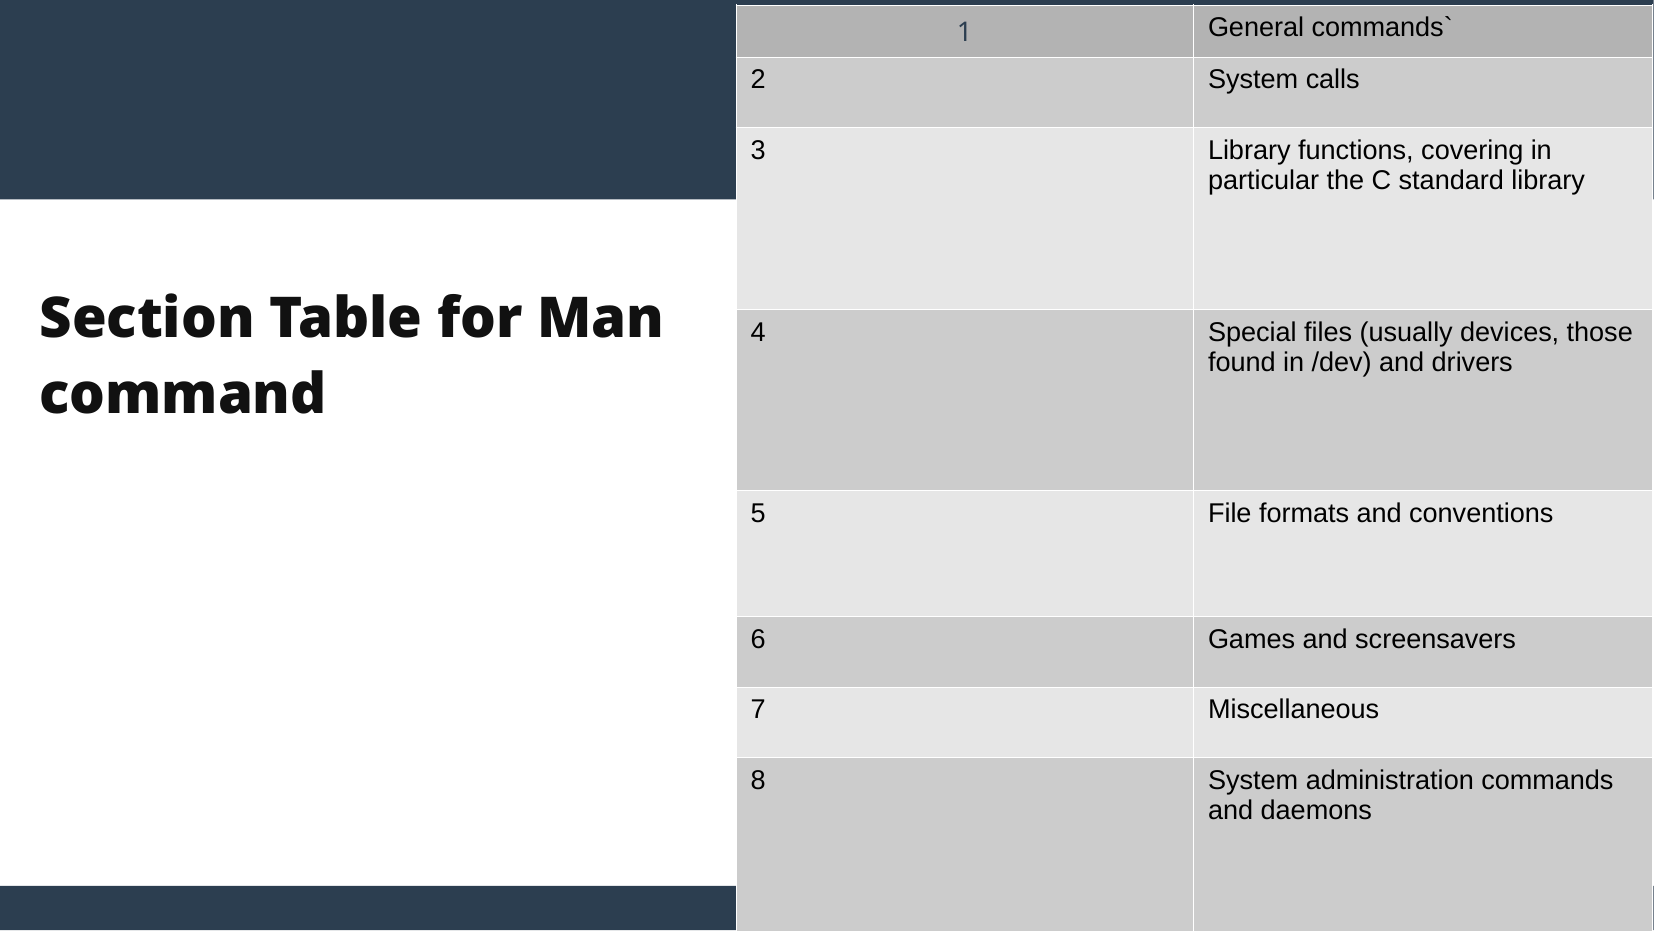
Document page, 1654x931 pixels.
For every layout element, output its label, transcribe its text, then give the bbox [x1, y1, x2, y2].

table_cell 8 [737, 758, 1193, 931]
table_cell System calls [1194, 58, 1652, 127]
title Section Table for Man command [39, 294, 713, 413]
table_header 1 [737, 6, 1193, 57]
table_cell 3 [737, 128, 1193, 309]
table_cell Library functions, covering in particular the C standard library [1194, 128, 1652, 309]
table_cell 4 [737, 310, 1193, 490]
table_cell System administration commands and daemons [1194, 758, 1652, 931]
table_cell Special files (usually devices, those found in /dev) and drivers [1194, 310, 1652, 490]
table_header General commands` [1194, 6, 1652, 57]
table_cell Games and screensavers [1194, 617, 1652, 687]
table_cell 2 [737, 58, 1193, 127]
table_cell File formats and conventions [1194, 491, 1652, 616]
table_cell Miscellaneous [1194, 688, 1652, 757]
table_cell 7 [737, 688, 1193, 757]
table_cell 5 [737, 491, 1193, 616]
table_cell 6 [737, 617, 1193, 687]
